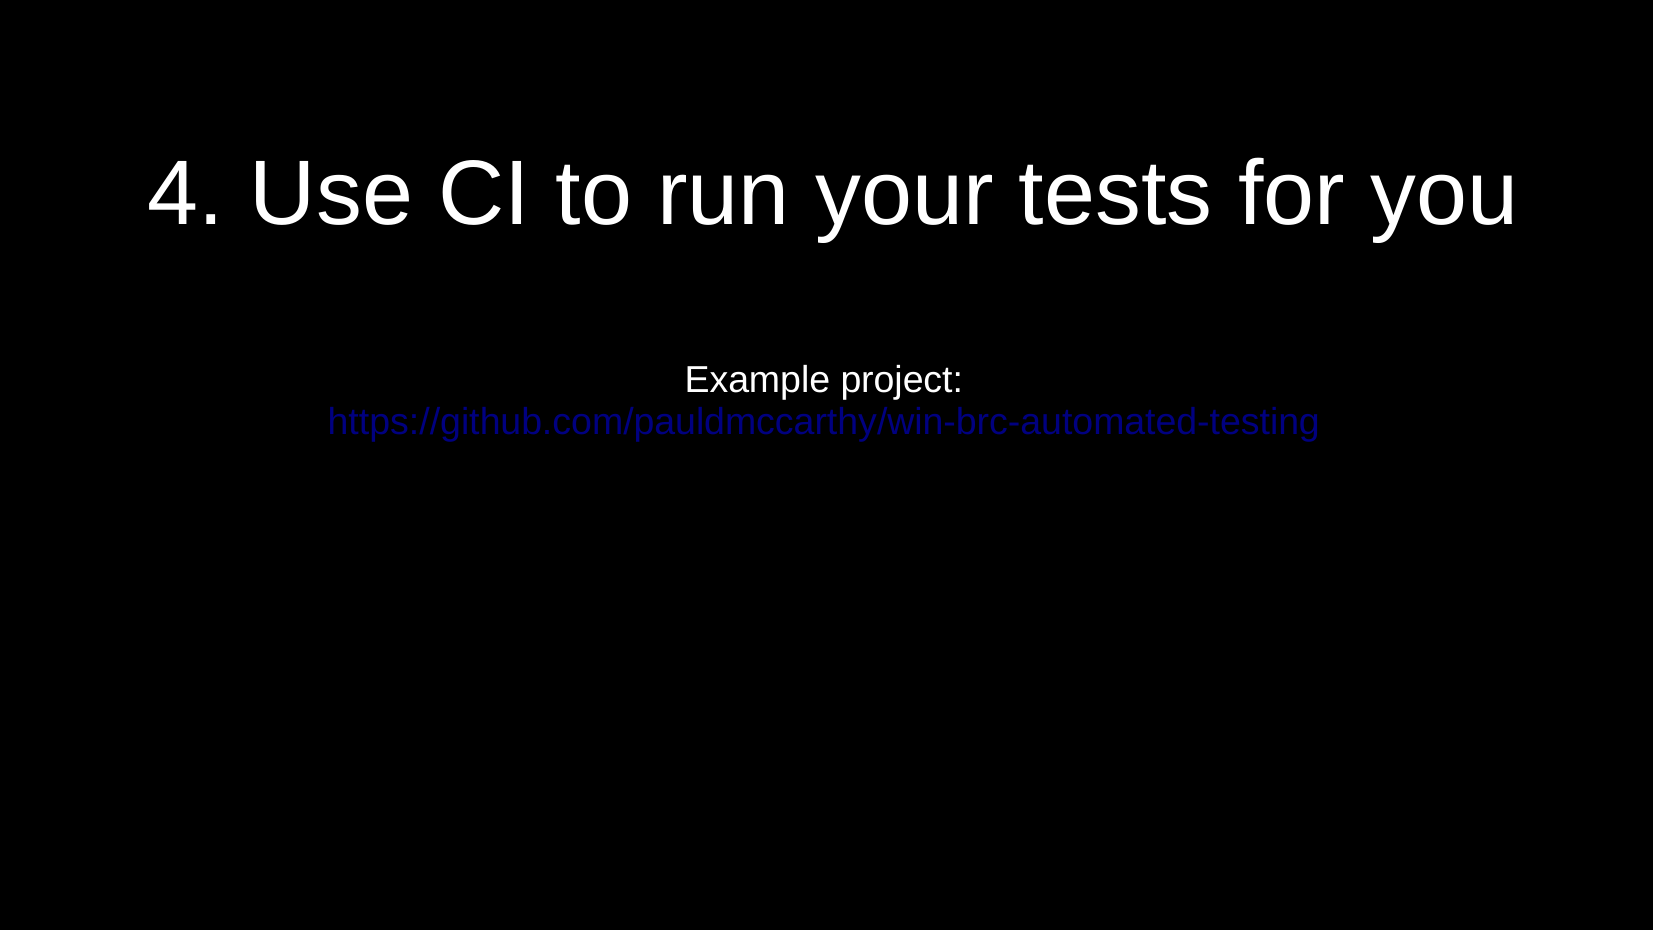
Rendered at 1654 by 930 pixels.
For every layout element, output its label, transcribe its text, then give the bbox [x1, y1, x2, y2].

title 4. Use CI to run your tests for you [90, 114, 1578, 271]
text_box Example project: https://github.com/pauldmccarthy/win-brc-automated-testing [312, 351, 1336, 450]
